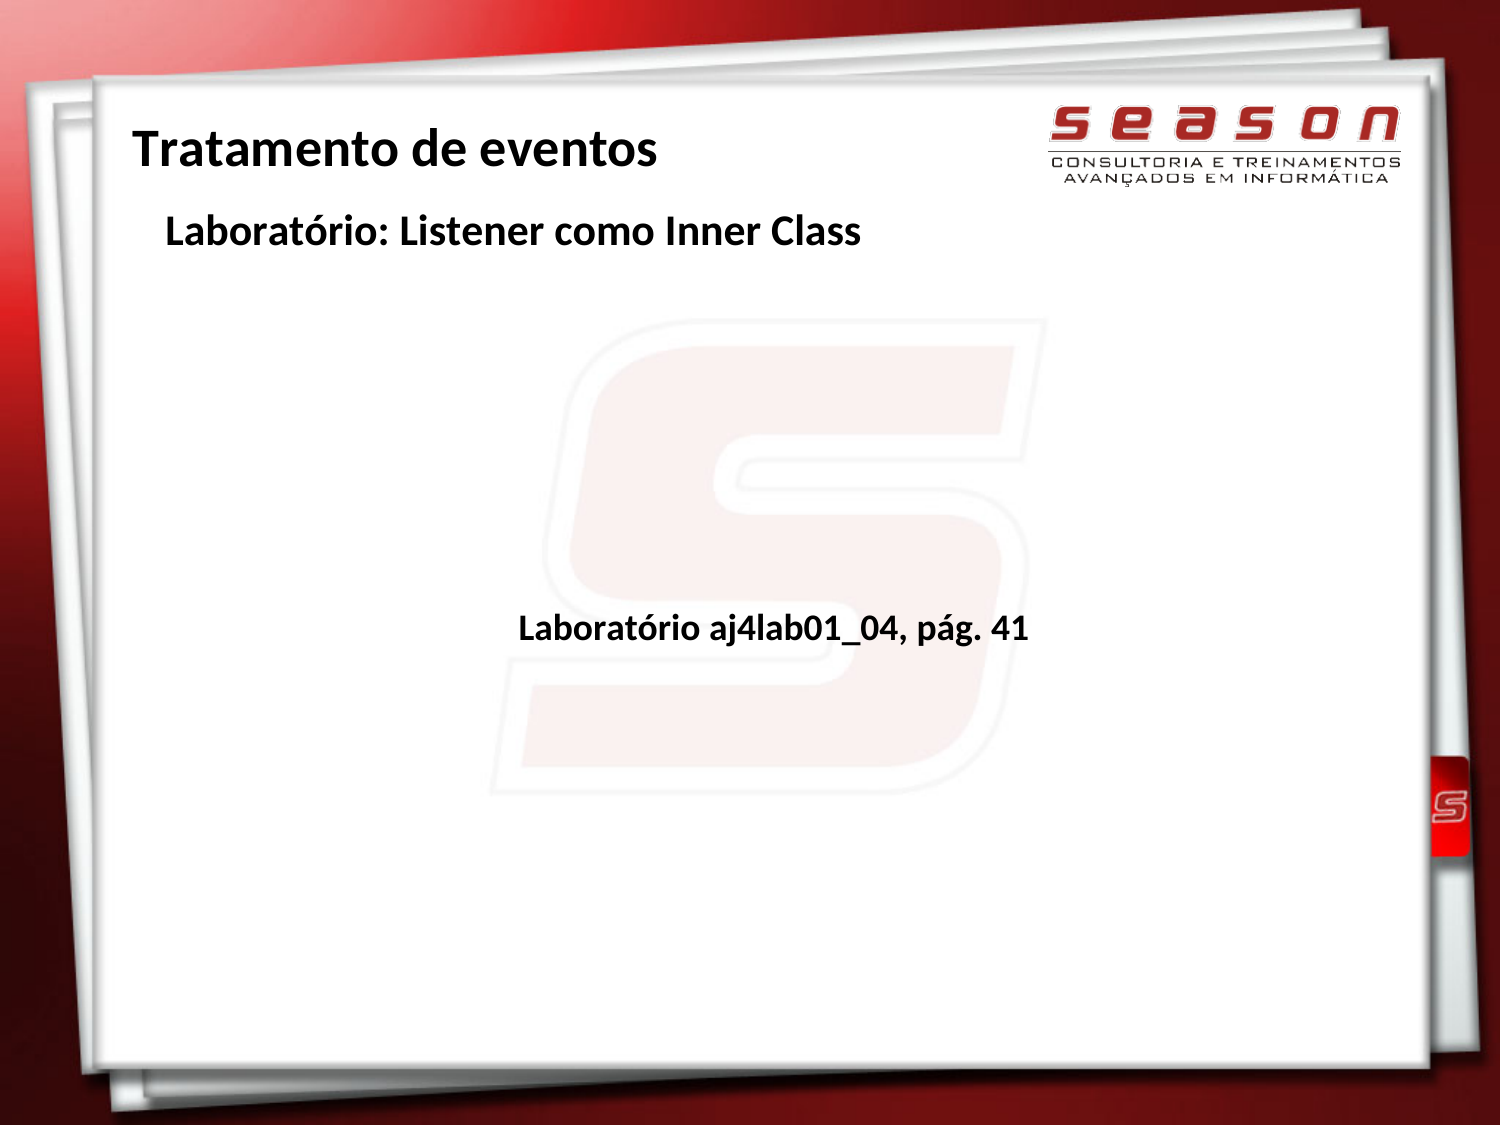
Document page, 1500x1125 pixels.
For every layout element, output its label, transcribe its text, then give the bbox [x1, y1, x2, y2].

text_box Laboratório: Listener como Inner Class [165, 201, 1240, 255]
title Tratamento de eventos [118, 33, 1394, 257]
picture [0, 0, 1500, 1125]
text_box Laboratório aj4lab01_04, pág. 41 [207, 357, 1328, 894]
